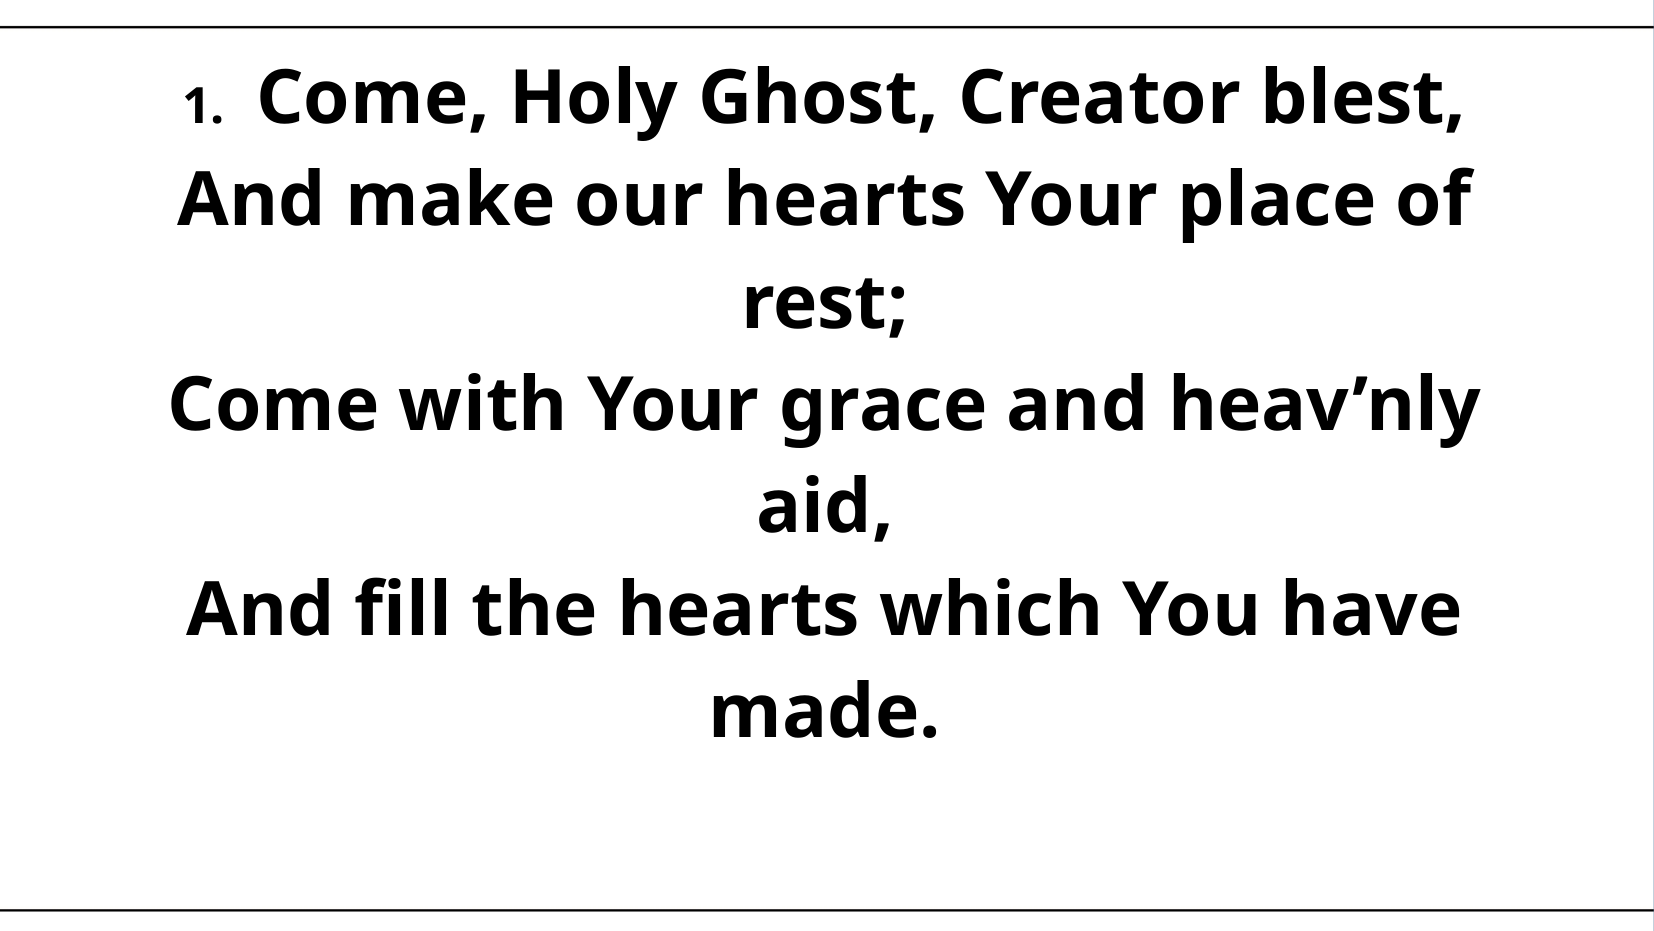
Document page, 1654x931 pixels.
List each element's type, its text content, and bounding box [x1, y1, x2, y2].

text_box 1. Come, Holy Ghost, Creator blest, And make our hearts Your place of rest; Come with Your grace and heav’nly aid, And fill the hearts which You have made. [90, 35, 1561, 451]
picture [0, 0, 1654, 931]
